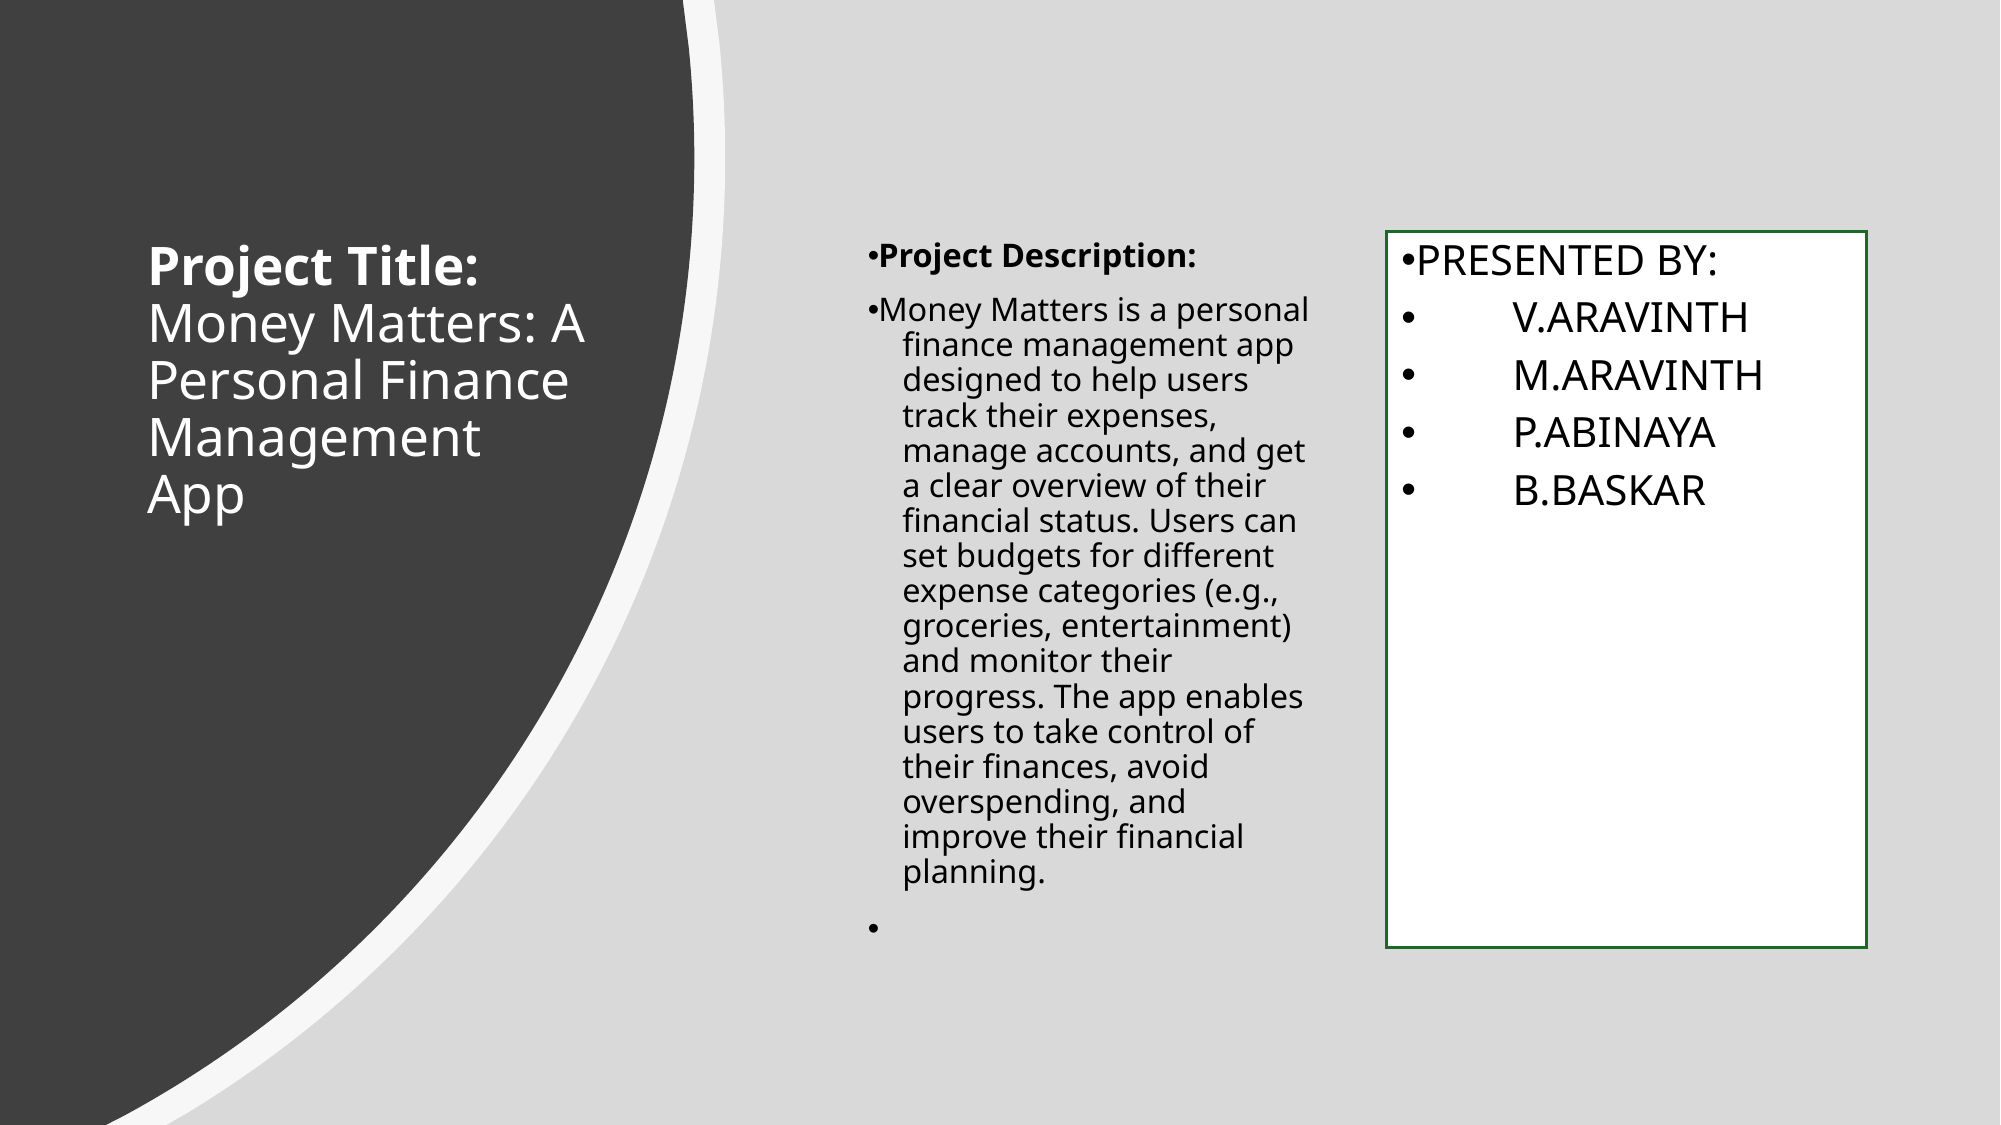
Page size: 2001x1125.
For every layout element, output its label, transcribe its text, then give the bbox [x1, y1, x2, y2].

subtitle Project Description: Money Matters is a personal finance management app designed to help users track their expenses, manage accounts, and get a clear overview of their financial status. Users can set budgets for different expense categories (e.g., groceries, entertainment) and monitor their progress. The app enables users to take control of their finances, avoid overspending, and improve their financial planning. [852, 231, 1333, 948]
text_box [0, 0, 2000, 1125]
title Project Title: Money Matters: A Personal Finance Management App [131, 231, 603, 586]
text_box PRESENTED BY: V.ARAVINTH M.ARAVINTH P.ABINAYA B.BASKAR [1386, 231, 1867, 948]
